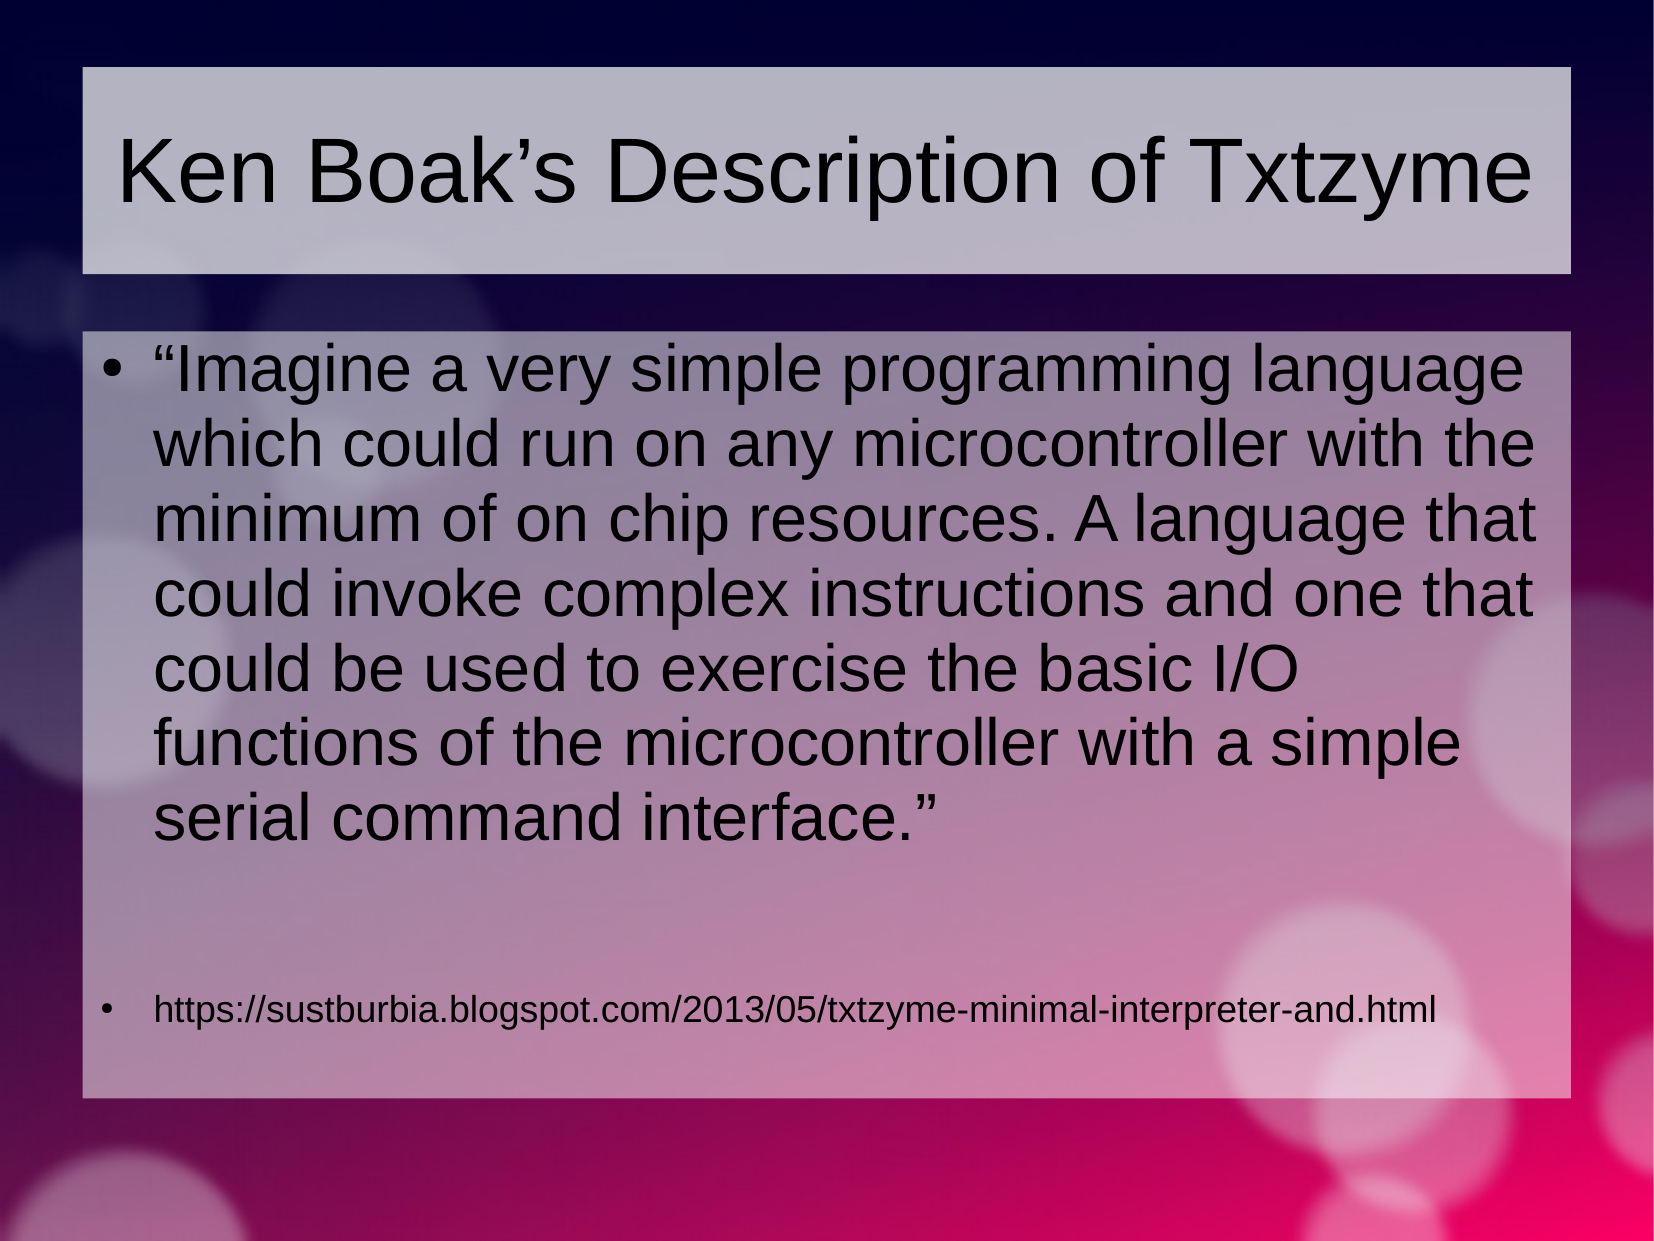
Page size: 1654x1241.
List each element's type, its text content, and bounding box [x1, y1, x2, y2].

list “Imagine a very simple programming language which could run on any microcontroller with the minimum of on chip resources. A language that could invoke complex instructions and one that could be used to exercise the basic I/O functions of the microcontroller with a simple serial command interface.” https://sustburbia.blogspot.com/2013/05/txtzyme-minimal-interpreter-and.html [82, 331, 1571, 1099]
title Ken Boak’s Description of Txtzyme [82, 67, 1571, 275]
picture [0, 0, 1654, 1241]
